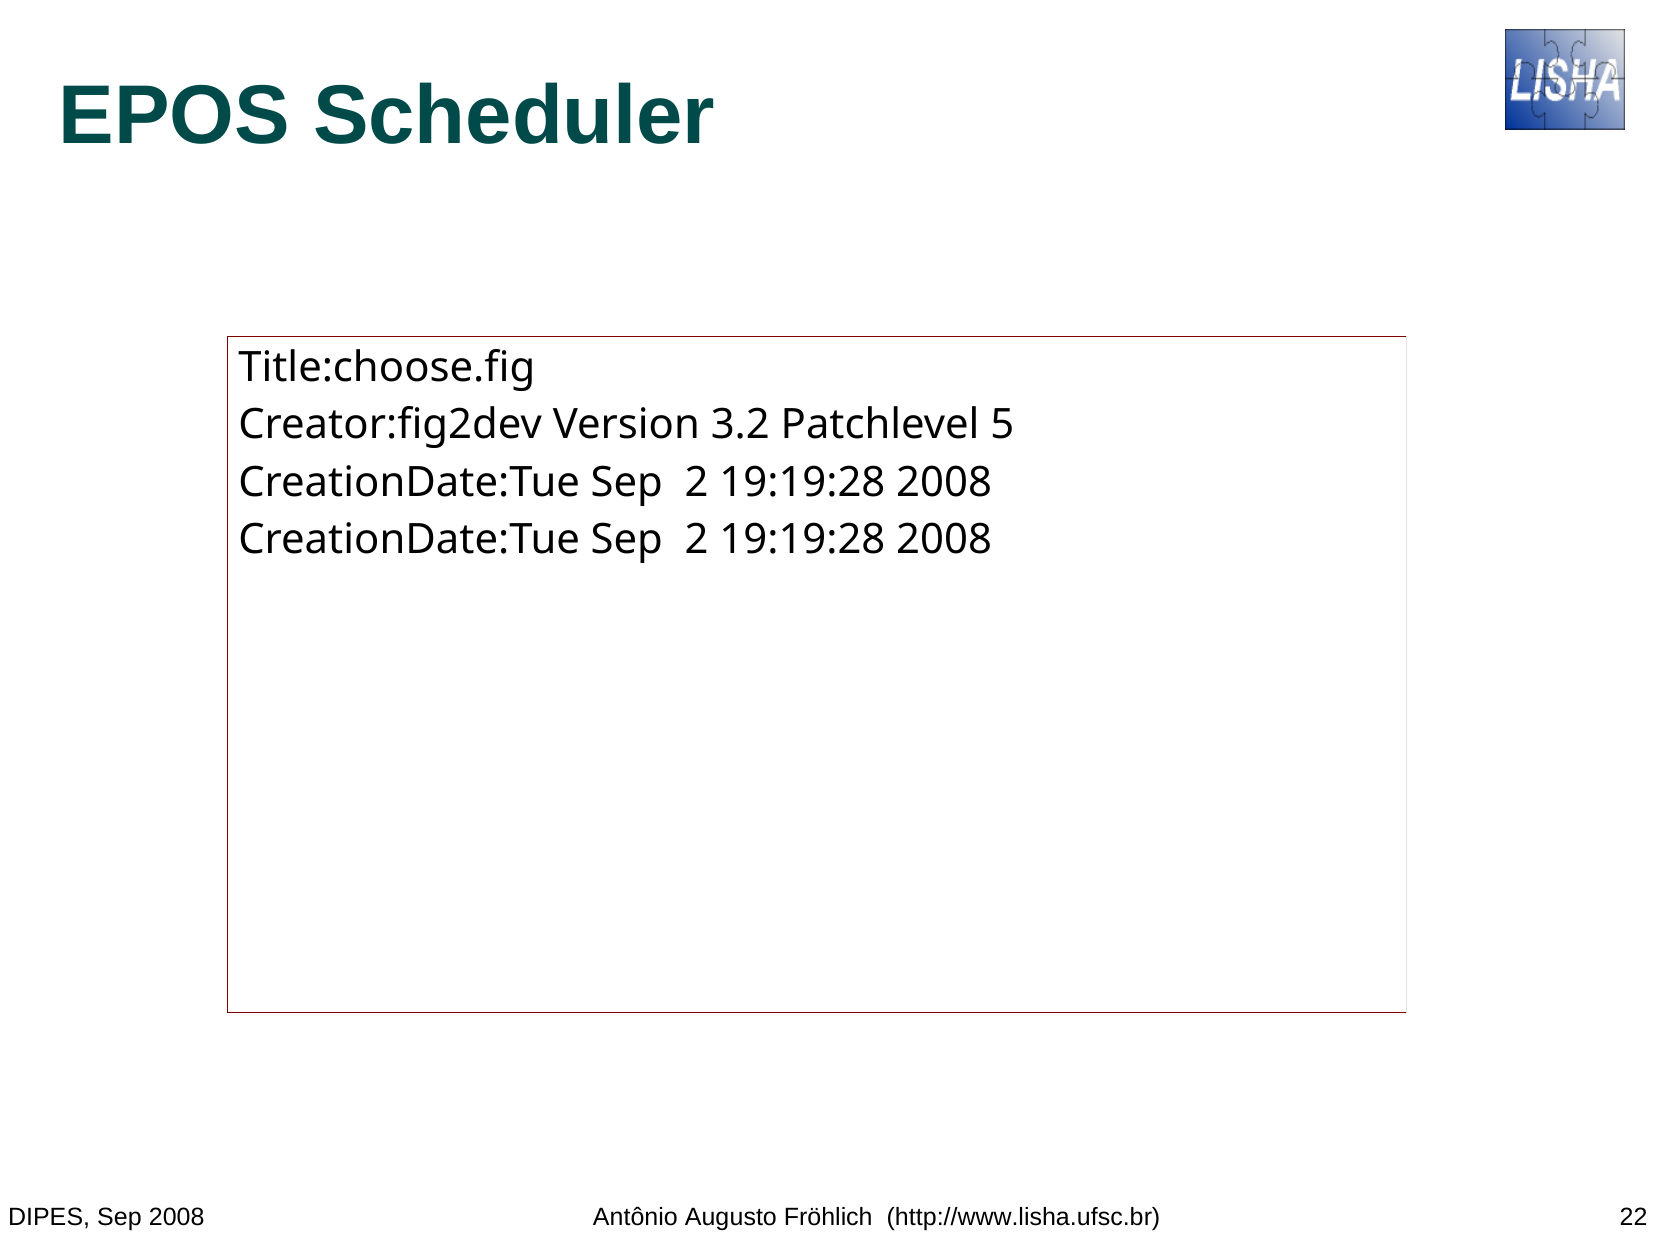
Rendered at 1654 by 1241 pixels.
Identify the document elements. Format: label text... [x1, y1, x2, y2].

title EPOS Scheduler [58, 11, 1463, 219]
picture [1505, 29, 1625, 130]
picture [225, 333, 1407, 1013]
